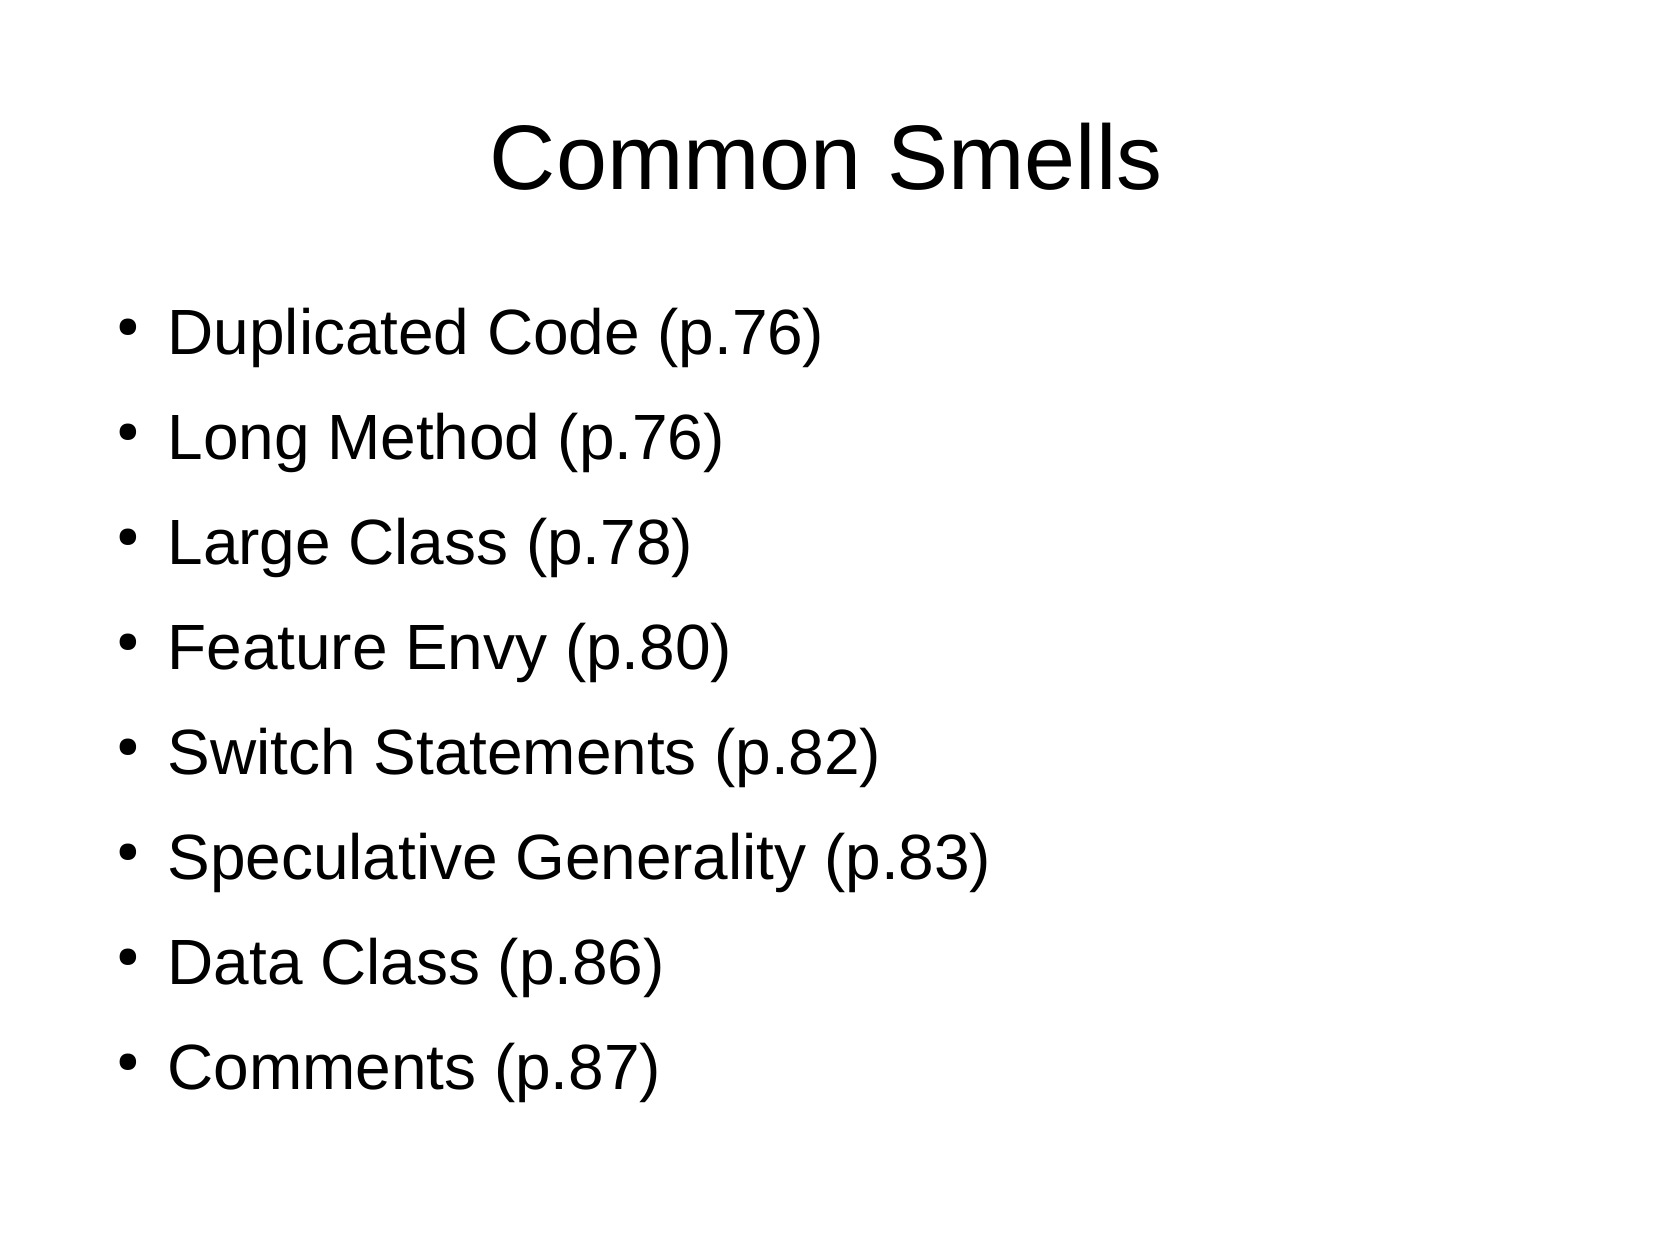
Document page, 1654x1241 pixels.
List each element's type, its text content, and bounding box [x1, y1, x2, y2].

title Common Smells [82, 49, 1571, 257]
list Duplicated Code (p.76) Long Method (p.76) Large Class (p.78) Feature Envy (p.80) Switch Statements (p.82) Speculative Generality (p.83) Data Class (p.86) Comments (p.87) [82, 290, 1571, 1109]
